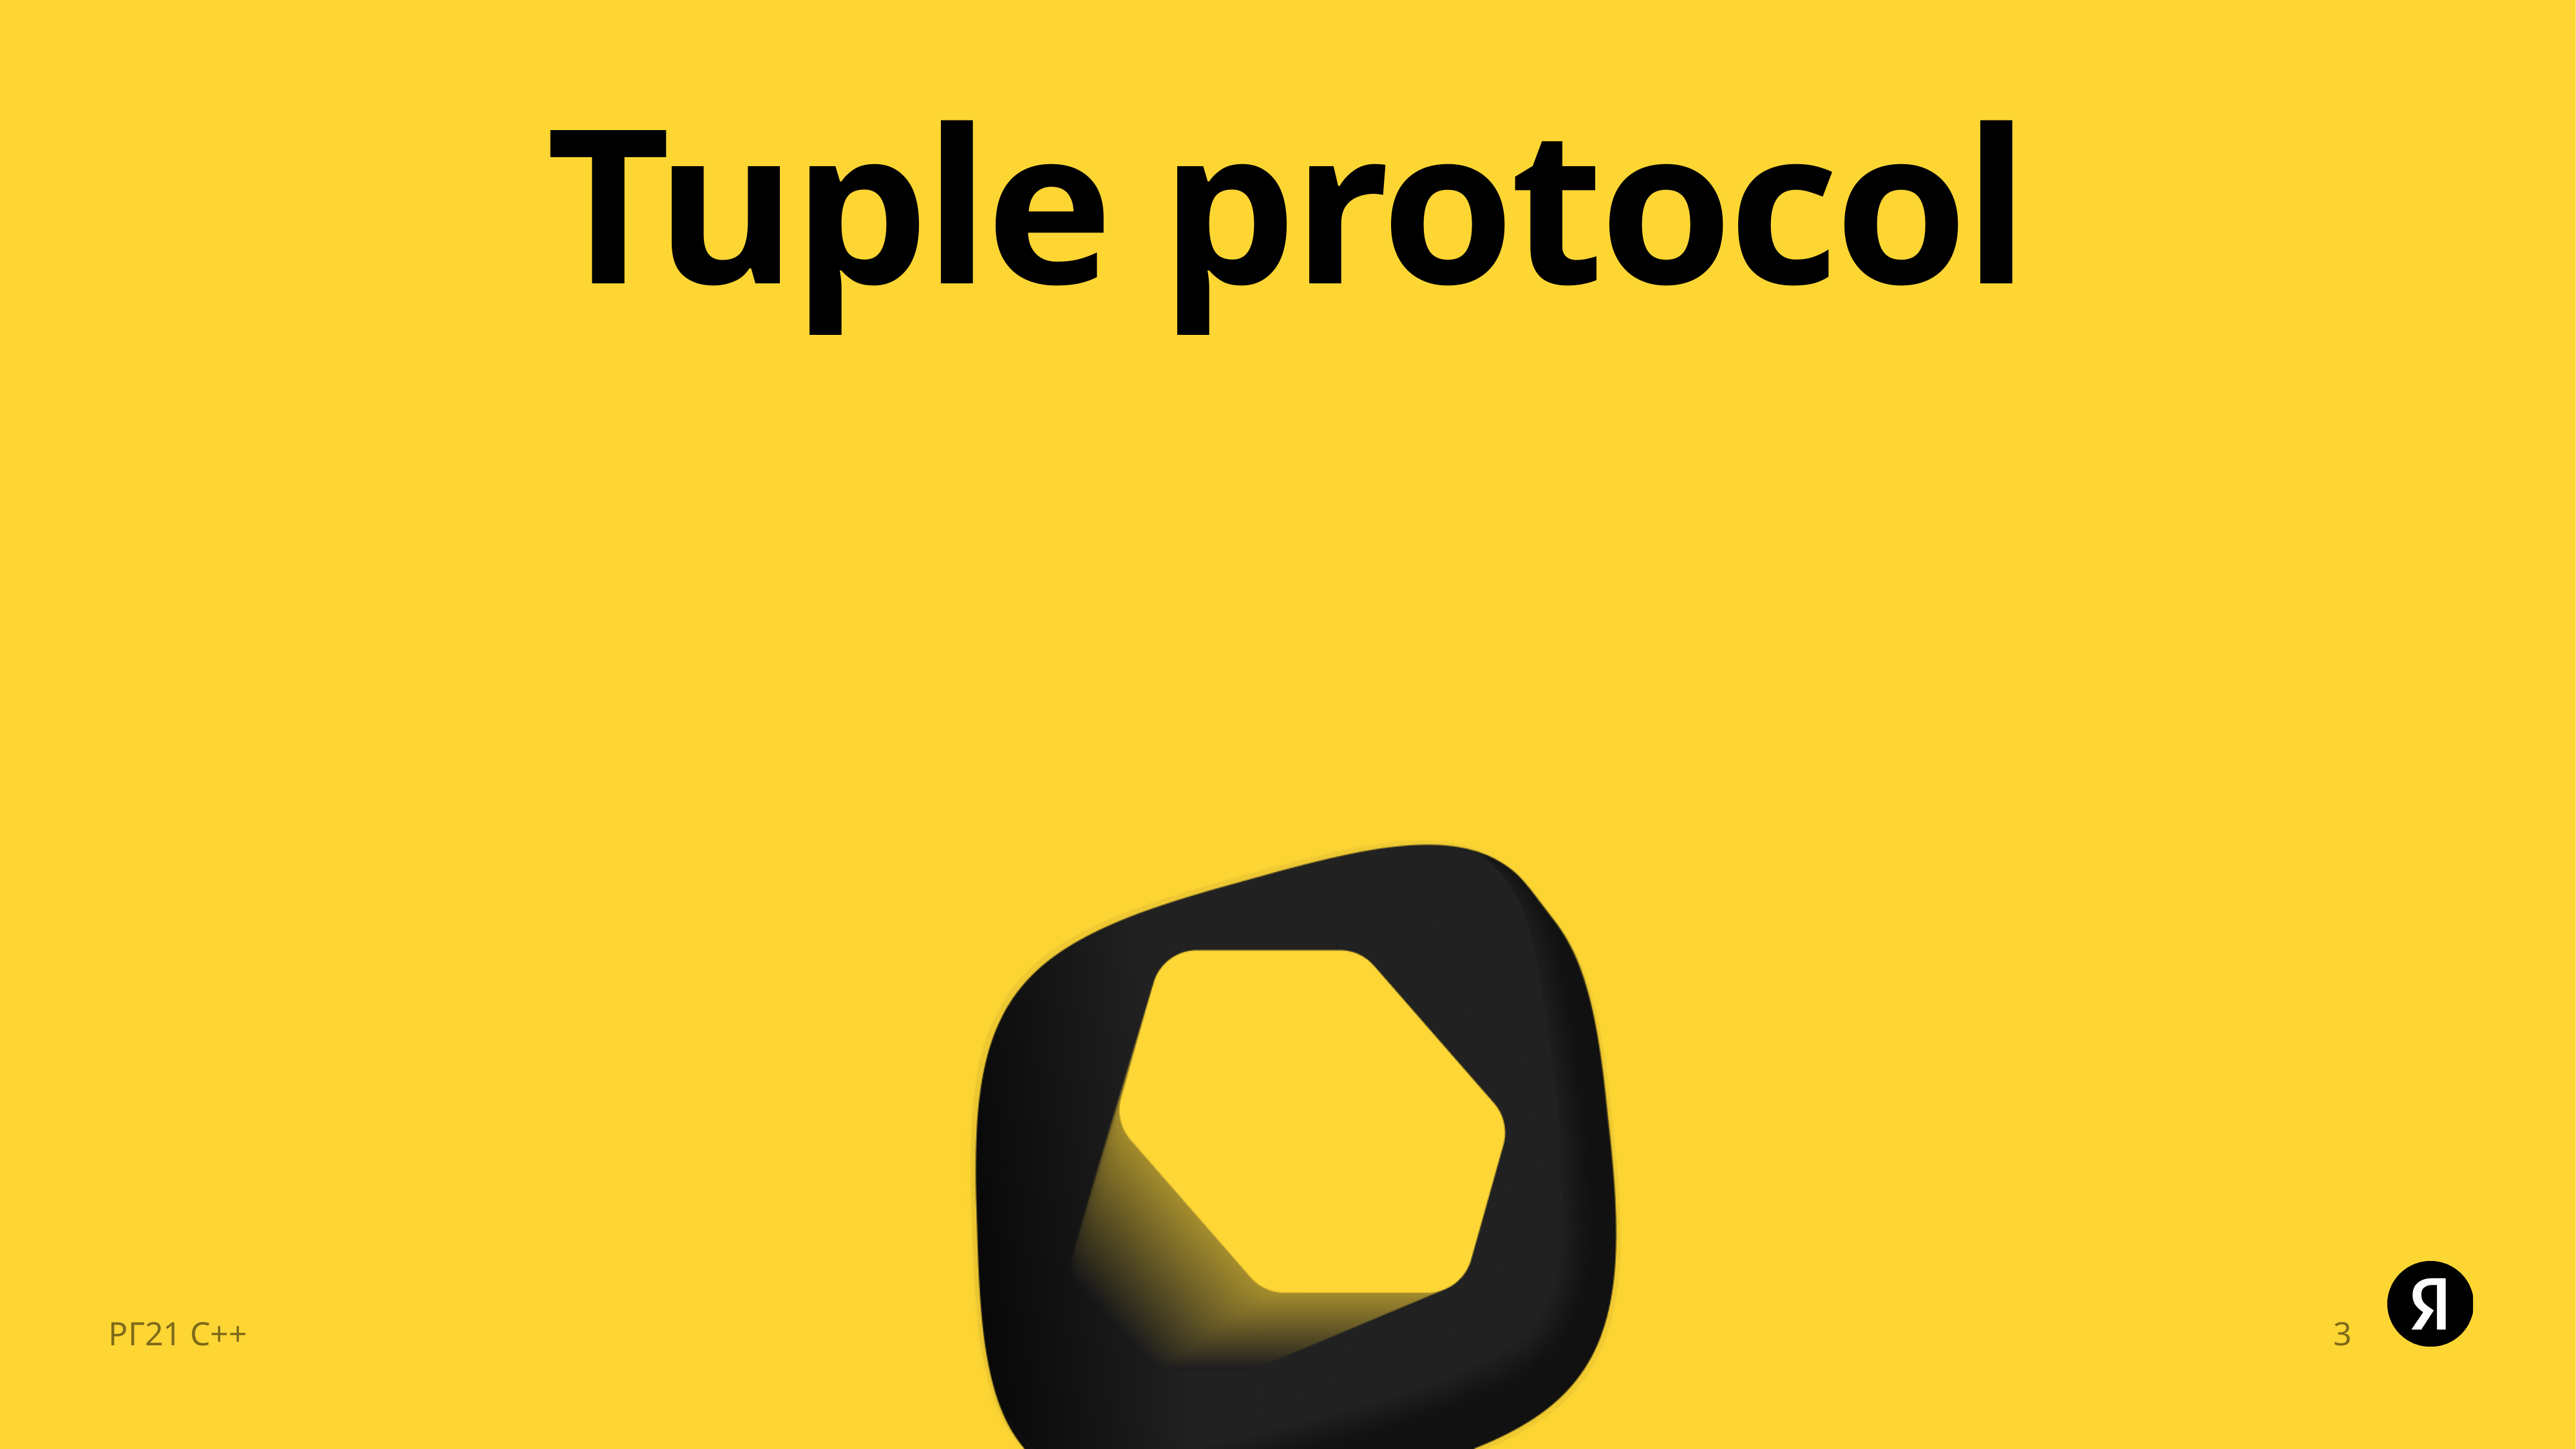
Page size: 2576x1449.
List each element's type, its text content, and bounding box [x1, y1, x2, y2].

picture [578, 782, 1938, 1449]
title Tuple protocol [104, 97, 2471, 329]
picture [2387, 1261, 2474, 1347]
